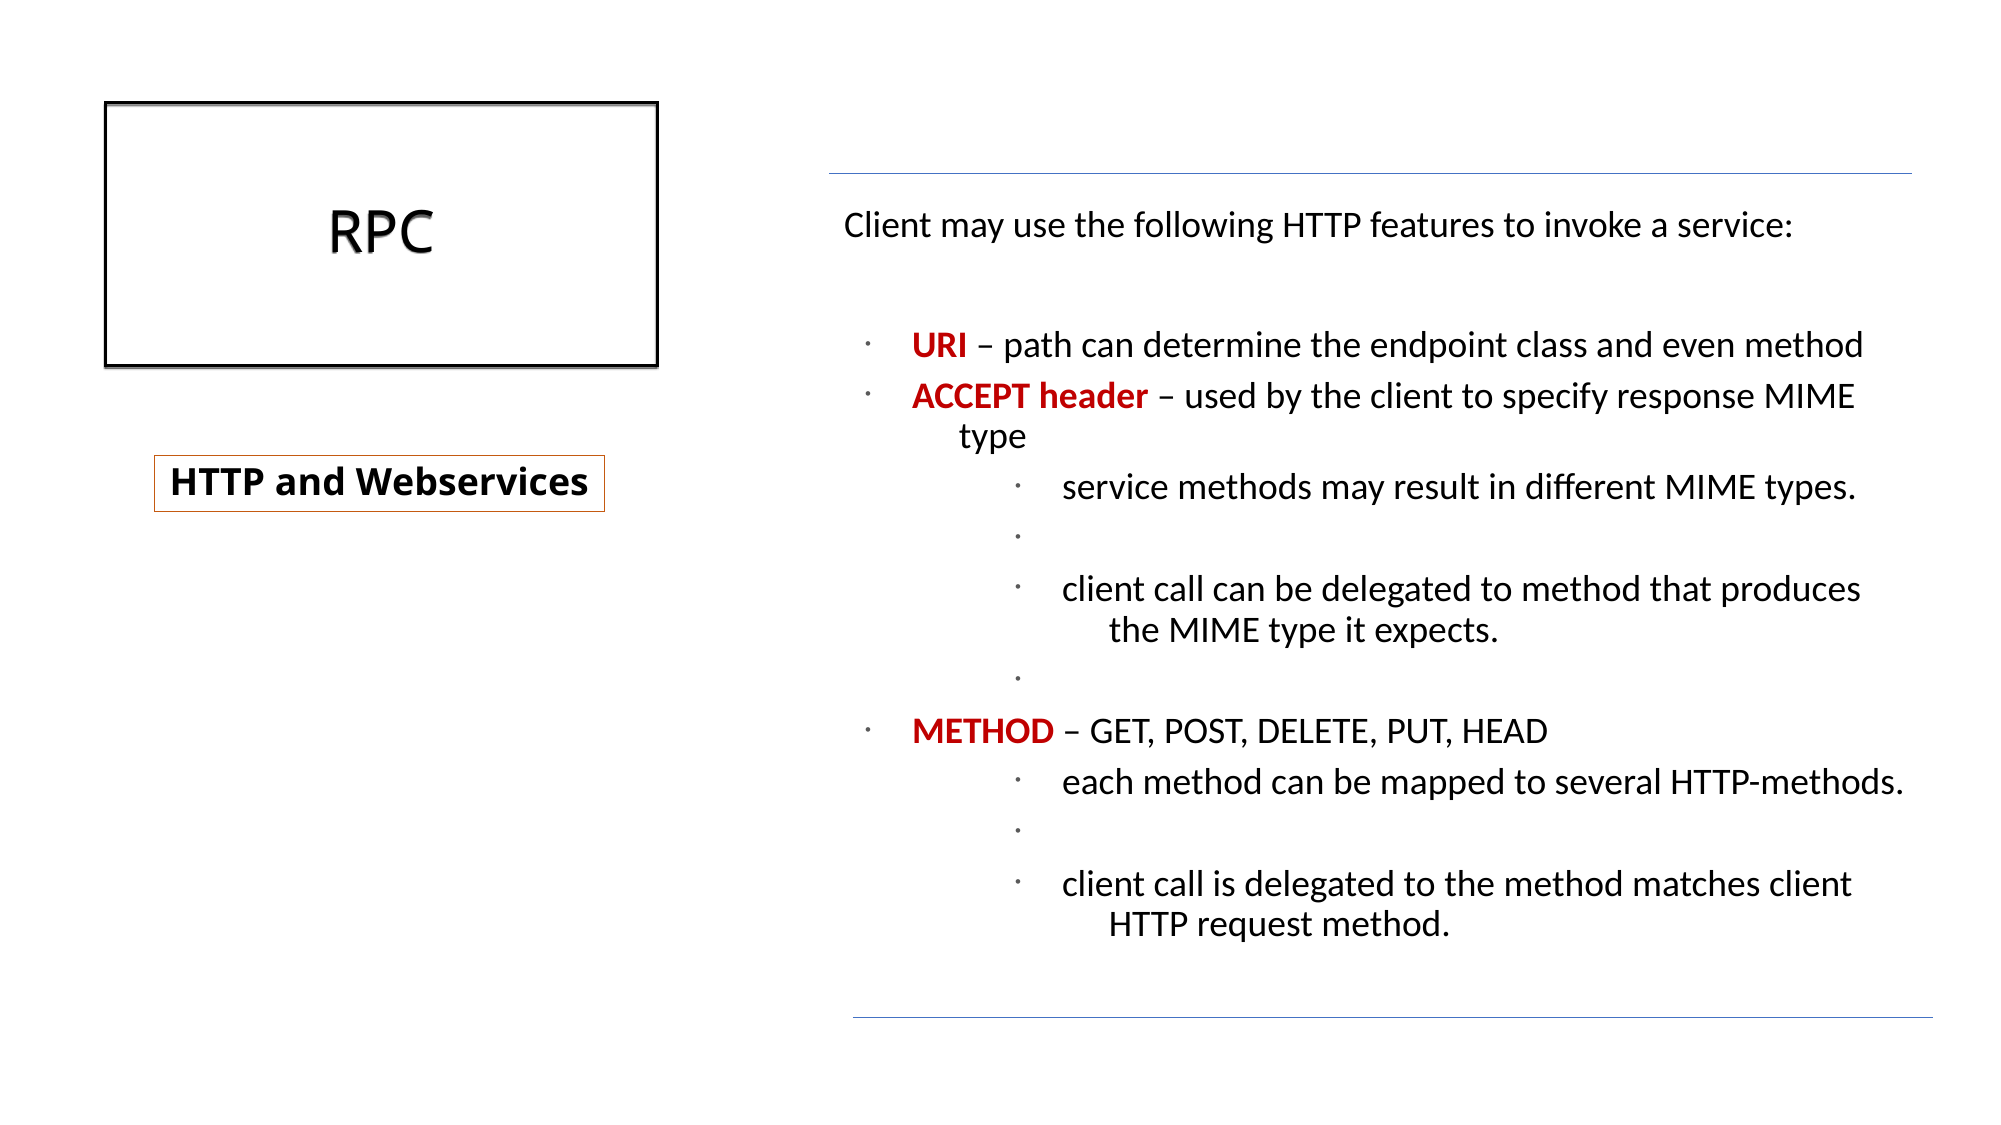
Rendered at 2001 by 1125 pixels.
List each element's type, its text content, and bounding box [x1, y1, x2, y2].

text_box Client may use the following HTTP features to invoke a service: [829, 192, 1829, 254]
title RPC [105, 102, 658, 366]
text_box URI – path can determine the endpoint class and even method ACCEPT header – used by the client to specify response MIME type service methods may result in different MIME types. client call can be delegated to method that produces the MIME type it expects. METHOD – GET, POST, DELETE, PUT, HEAD each method can be mapped to several HTTP-methods. client call is delegated to the method matches client HTTP request method. [850, 317, 1934, 960]
text_box HTTP and Webservices [155, 456, 605, 511]
